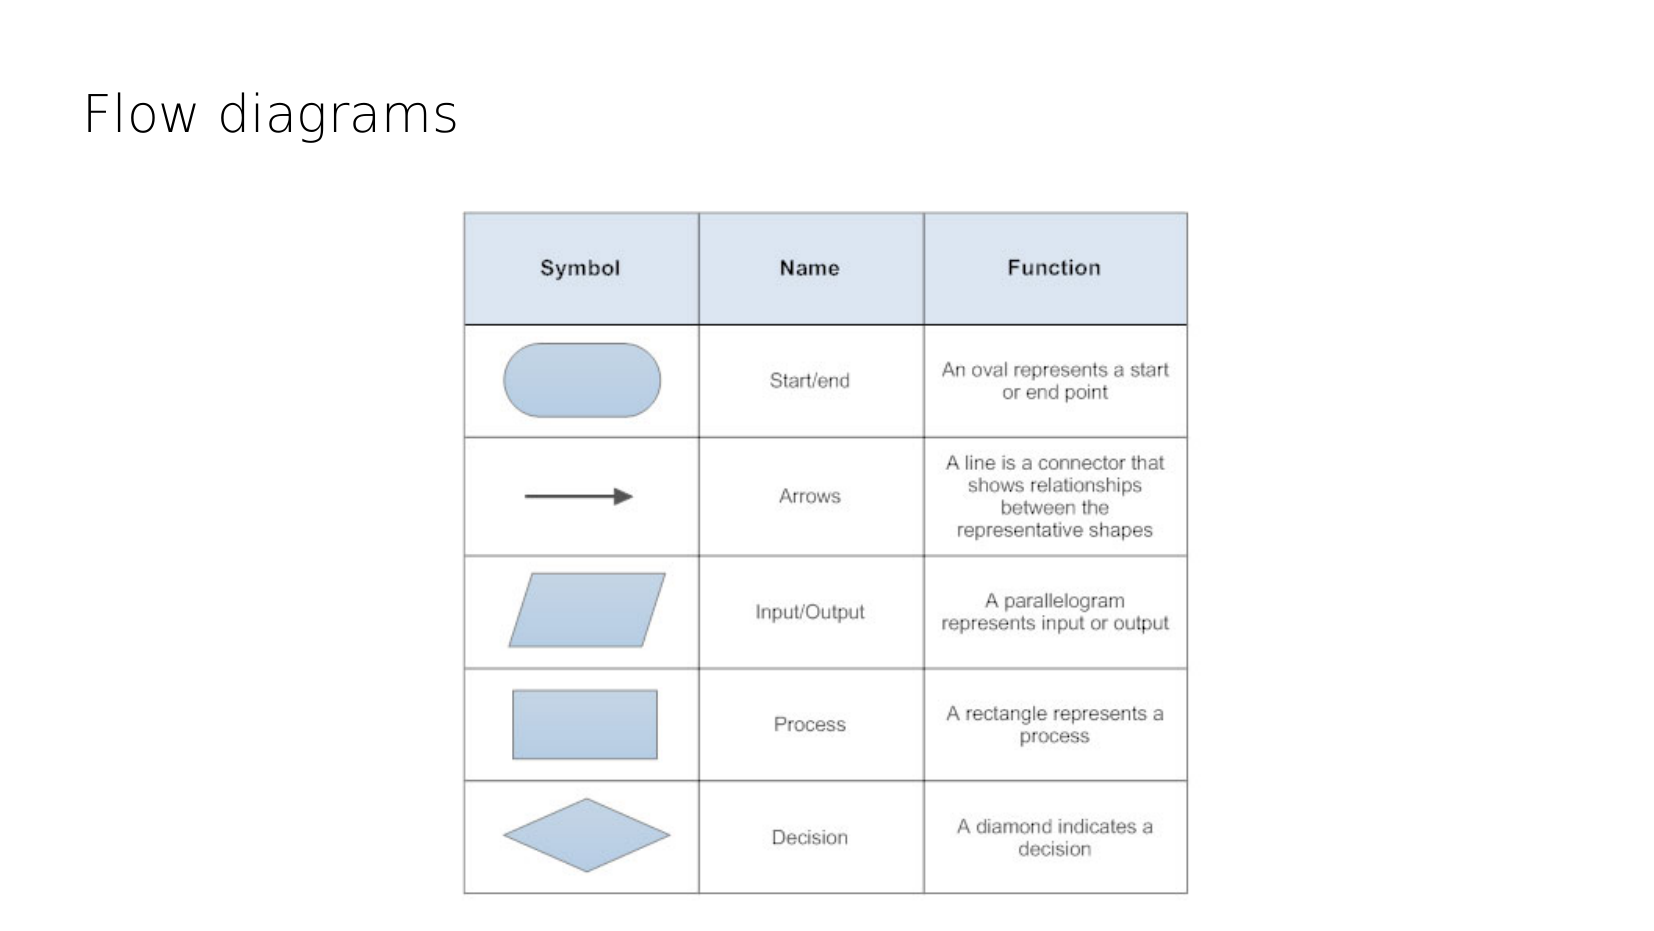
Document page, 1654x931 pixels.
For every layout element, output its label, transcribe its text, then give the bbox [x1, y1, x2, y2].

picture [450, 199, 1204, 910]
title Flow diagrams [82, 37, 1571, 193]
